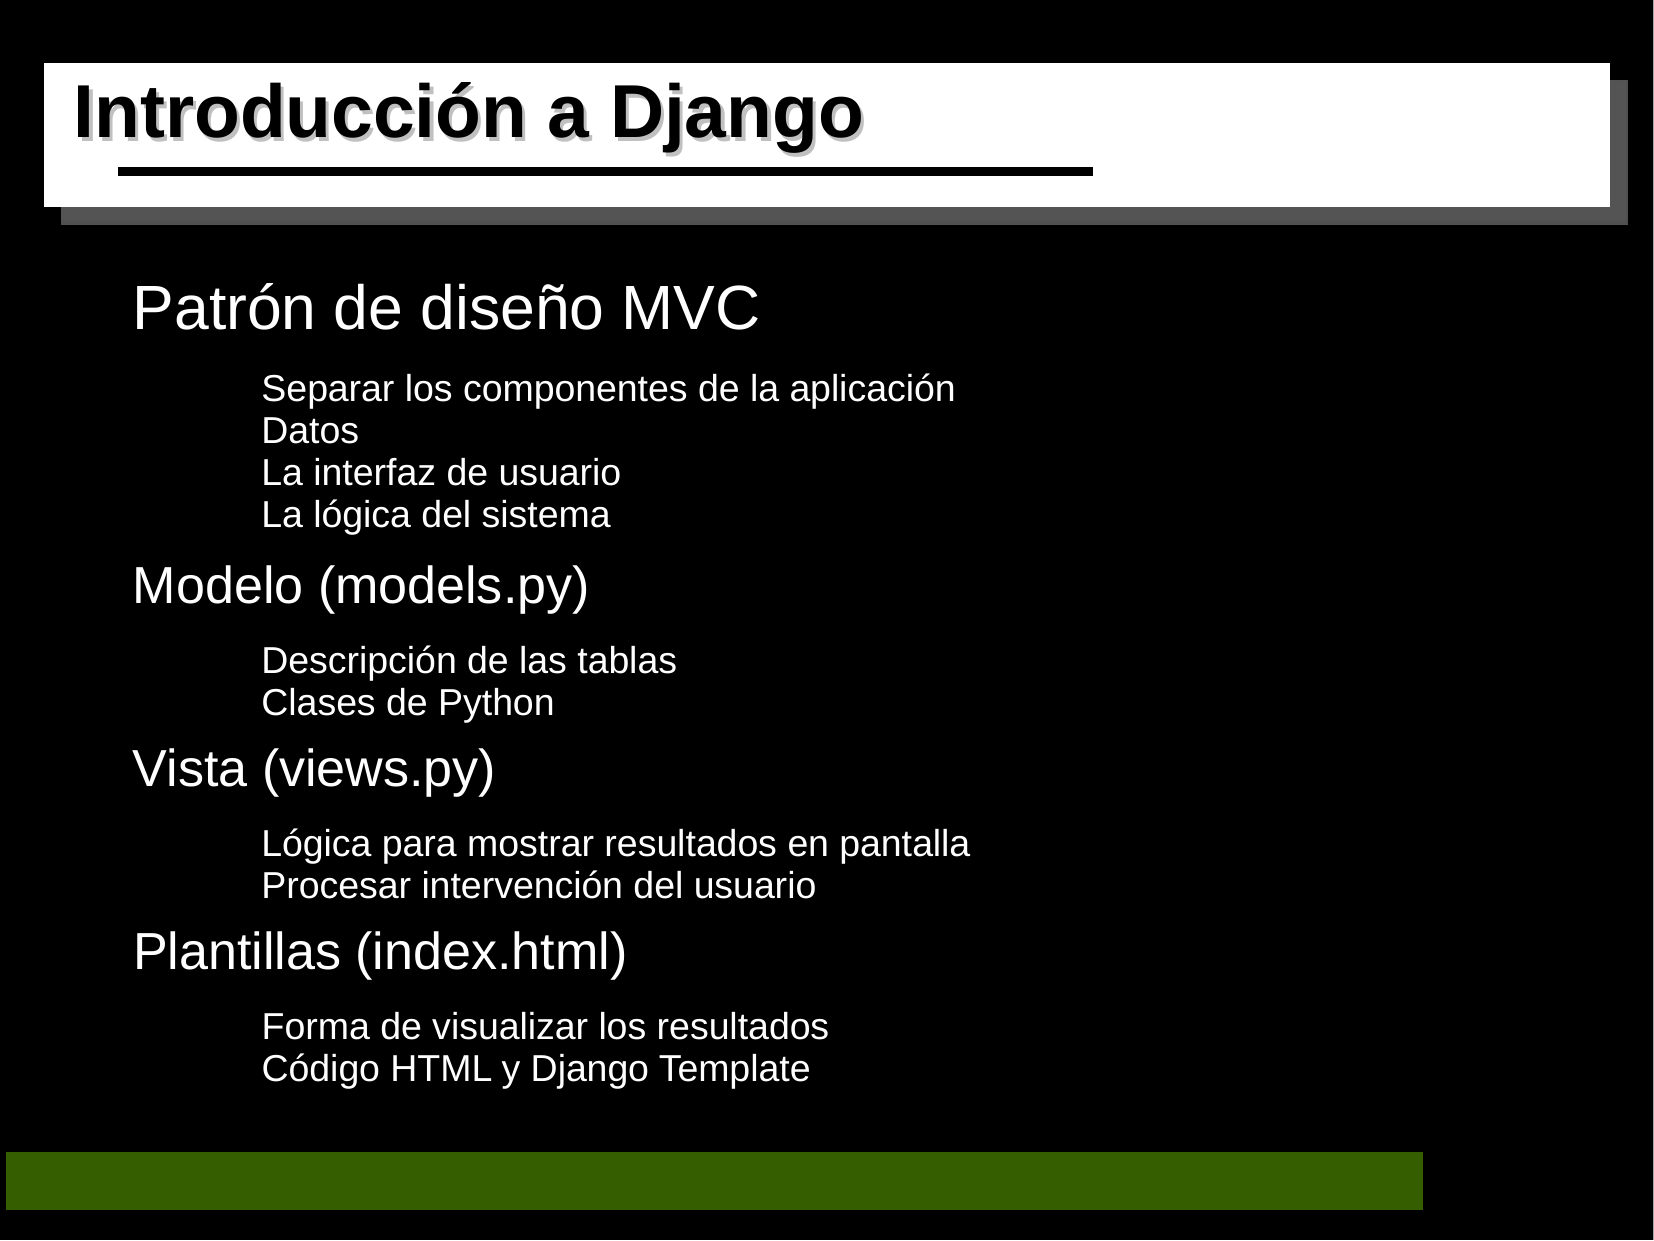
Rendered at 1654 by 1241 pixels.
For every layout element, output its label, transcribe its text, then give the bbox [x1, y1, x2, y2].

text_box [44, 63, 1610, 207]
text_box Forma de visualizar los resultados Código HTML y Django Template [236, 998, 1447, 1097]
text_box Patrón de diseño MVC [118, 265, 777, 351]
text_box Separar los componentes de la aplicación Datos La interfaz de usuario La lógica del sistema [236, 360, 1447, 544]
text_box Descripción de las tablas Clases de Python [236, 631, 1447, 731]
text_box Lógica para mostrar resultados en pantalla Procesar intervención del usuario [236, 815, 1447, 914]
text_box Introducción a Django [59, 62, 894, 184]
text_box [5, 1151, 1424, 1211]
text_box Vista (views.py) [118, 732, 512, 806]
text_box Modelo (models.py) [118, 549, 606, 623]
text_box Plantillas (index.html) [118, 915, 643, 989]
